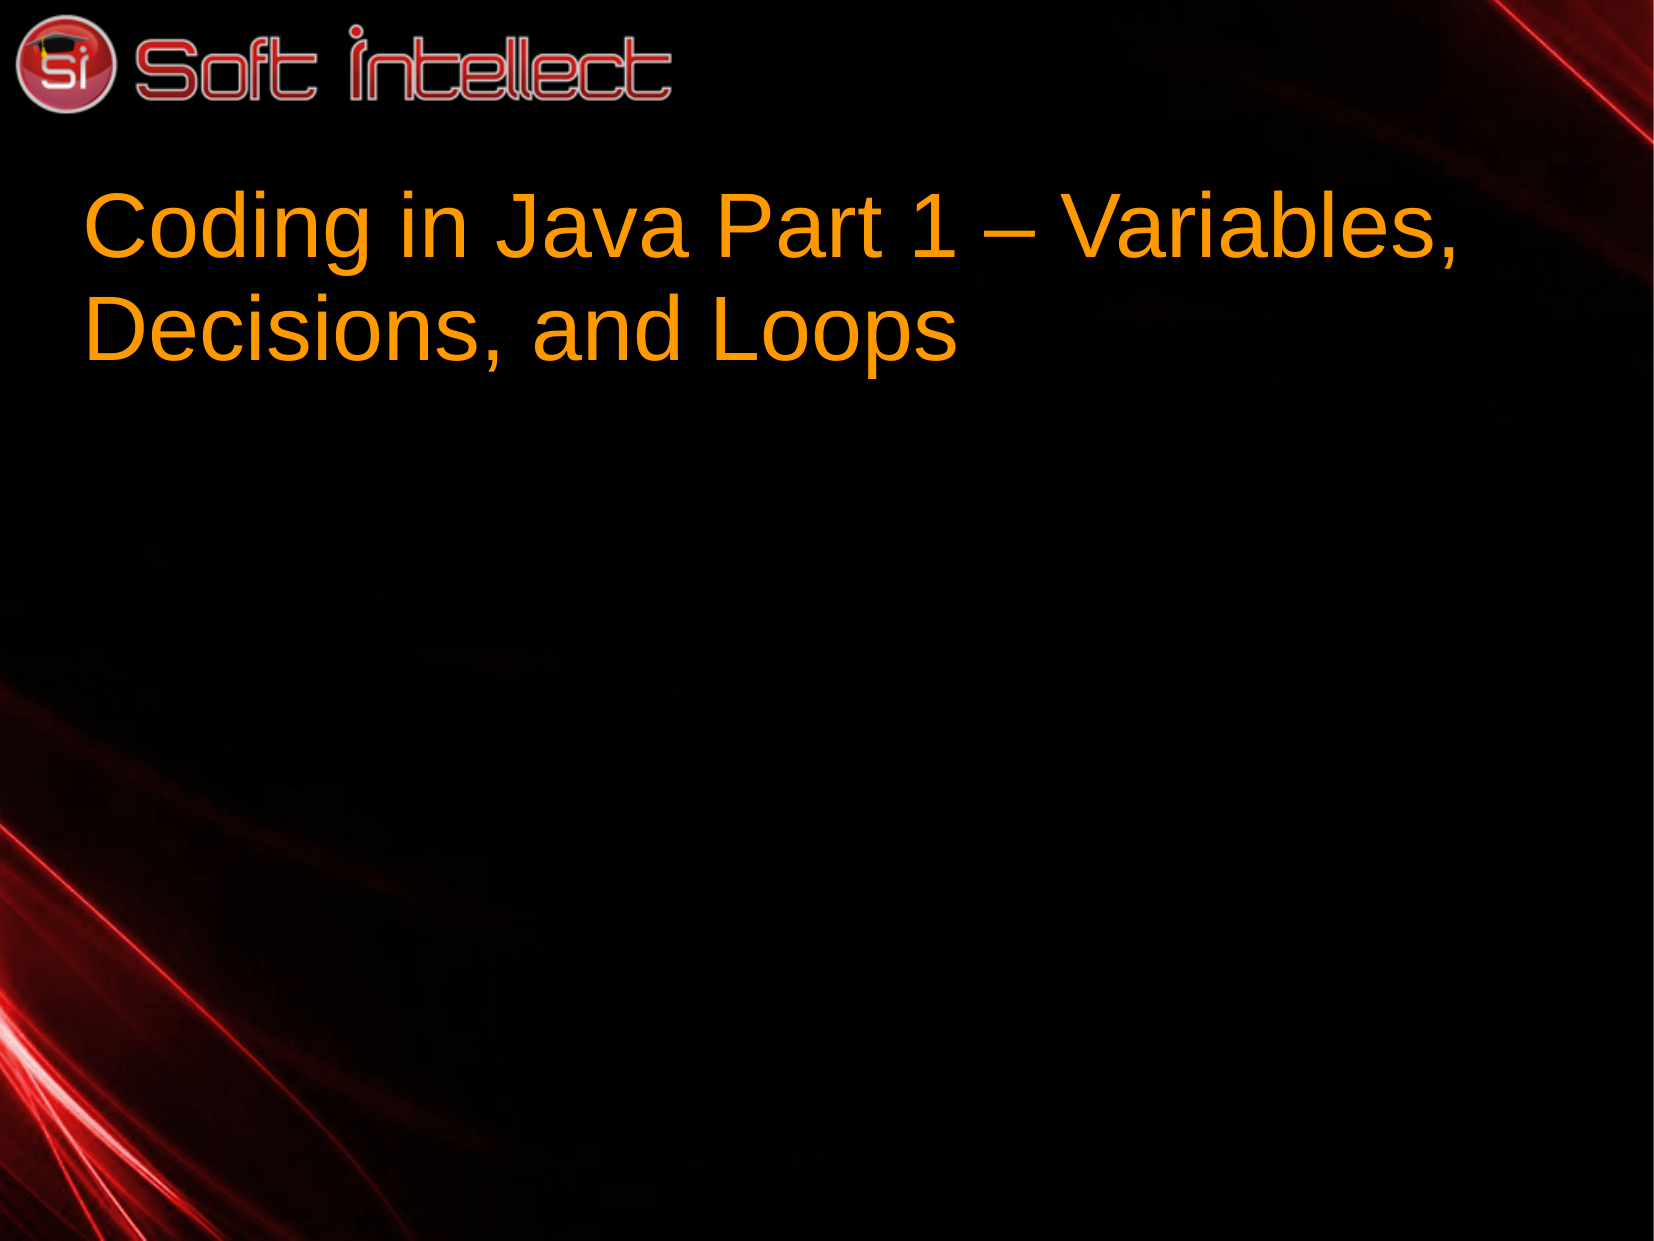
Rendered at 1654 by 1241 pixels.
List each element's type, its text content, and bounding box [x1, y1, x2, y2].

picture [0, 0, 1654, 1241]
title Coding in Java Part 1 – Variables, Decisions, and Loops [82, 173, 1571, 381]
